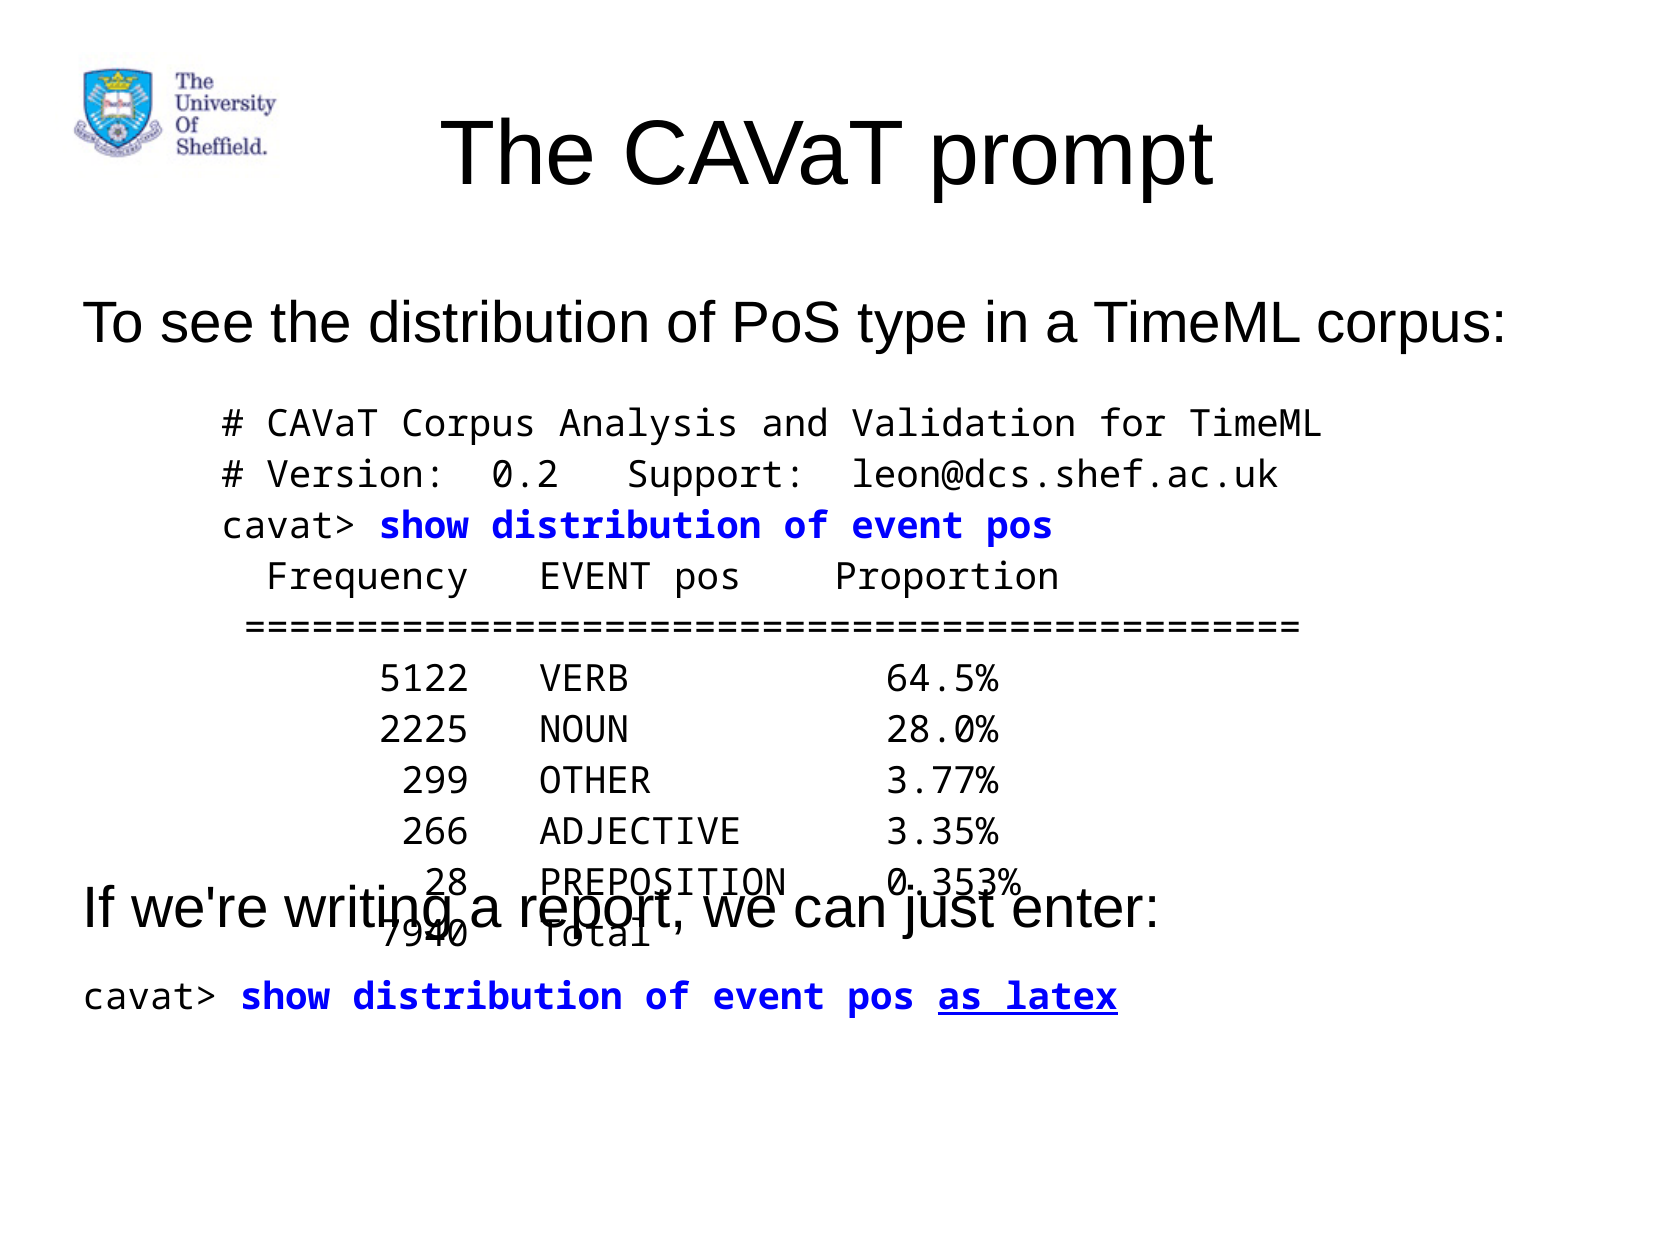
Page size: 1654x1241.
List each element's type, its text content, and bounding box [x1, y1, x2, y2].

picture [29, 52, 366, 178]
list To see the distribution of PoS type in a TimeML corpus: If we're writing a report, we can just enter: cavat> show distribution of event pos as latex [82, 290, 1571, 1109]
text_box # CAVaT Corpus Analysis and Validation for TimeML # Version: 0.2 Support: leon@dcs.shef.ac.uk cavat> show distribution of event pos Frequency EVENT pos Proportion =============================================== 5122 VERB 64.5% 2225 NOUN 28.0% 299 OTHER 3.77% 266 ADJECTIVE 3.35% 28 PREPOSITION 0.353% 7940 Total [206, 389, 1447, 916]
title The CAVaT prompt [82, 49, 1571, 257]
